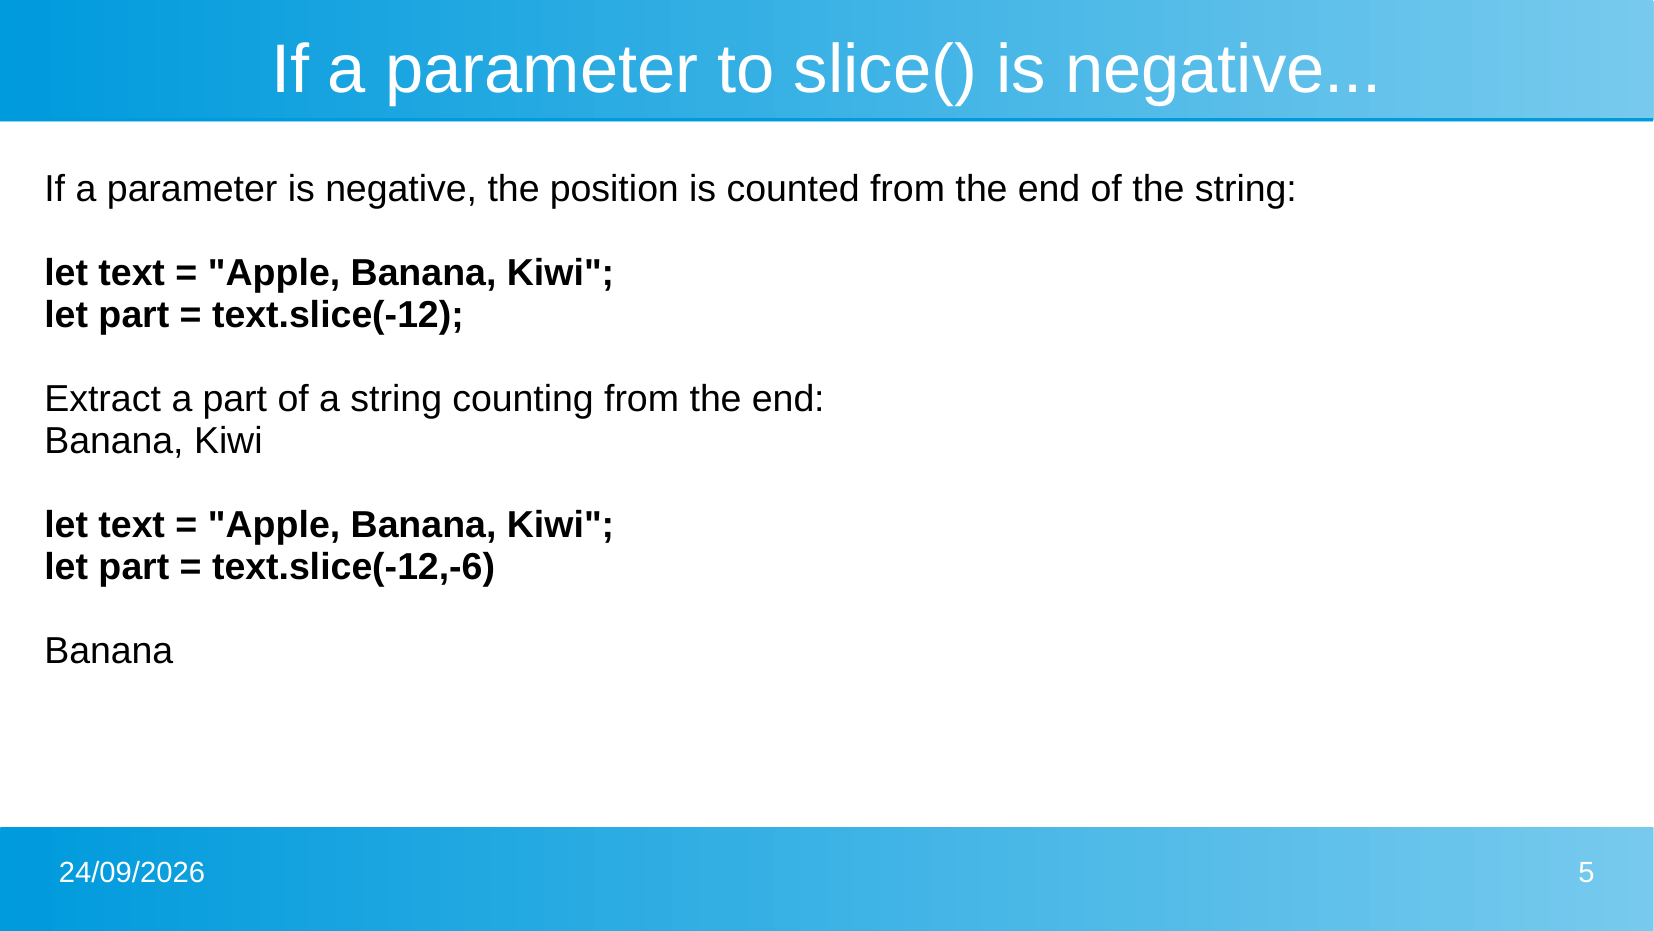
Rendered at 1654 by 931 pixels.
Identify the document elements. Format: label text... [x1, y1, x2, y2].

text_box If a parameter is negative, the position is counted from the end of the string: let text = "Apple, Banana, Kiwi"; let part = text.slice(-12); Extract a part of a string counting from the end: Banana, Kiwi let text = "Apple, Banana, Kiwi"; let part = text.slice(-12,-6) Banana [29, 160, 1536, 680]
title If a parameter to slice() is negative... [59, 29, 1595, 108]
